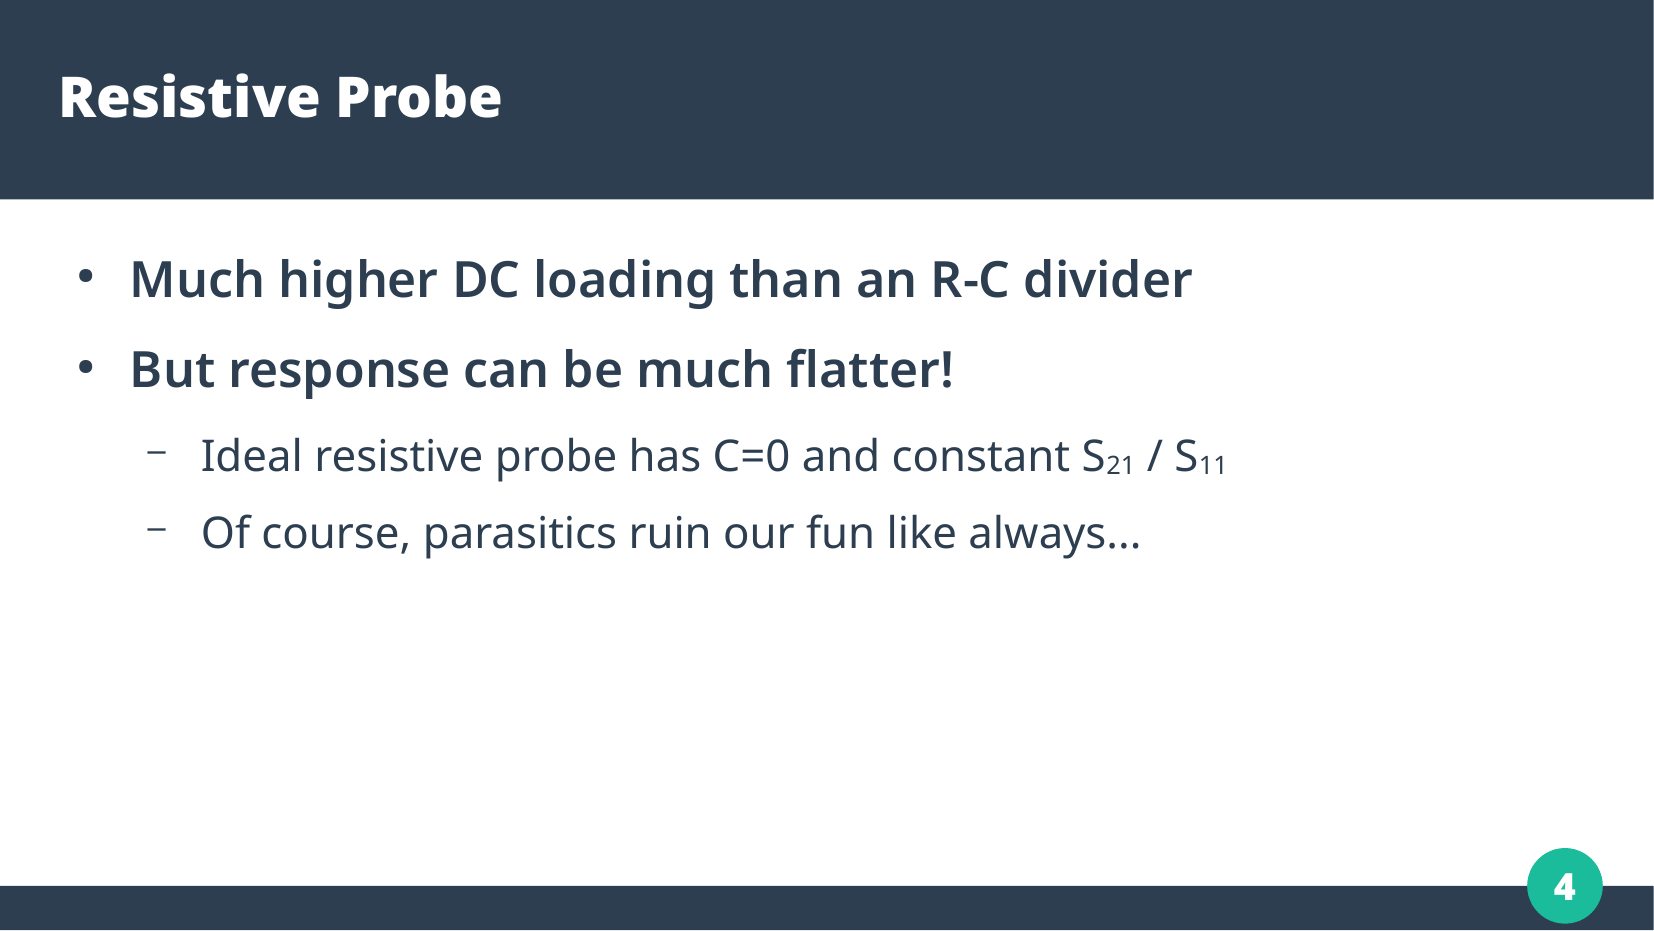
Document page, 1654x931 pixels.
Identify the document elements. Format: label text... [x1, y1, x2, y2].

list Much higher DC loading than an R-C divider But response can be much flatter! Ideal resistive probe has C=0 and constant S21 / S11 Of course, parasitics ruin our fun like always... [59, 243, 1595, 864]
title Resistive Probe [59, 37, 1595, 155]
